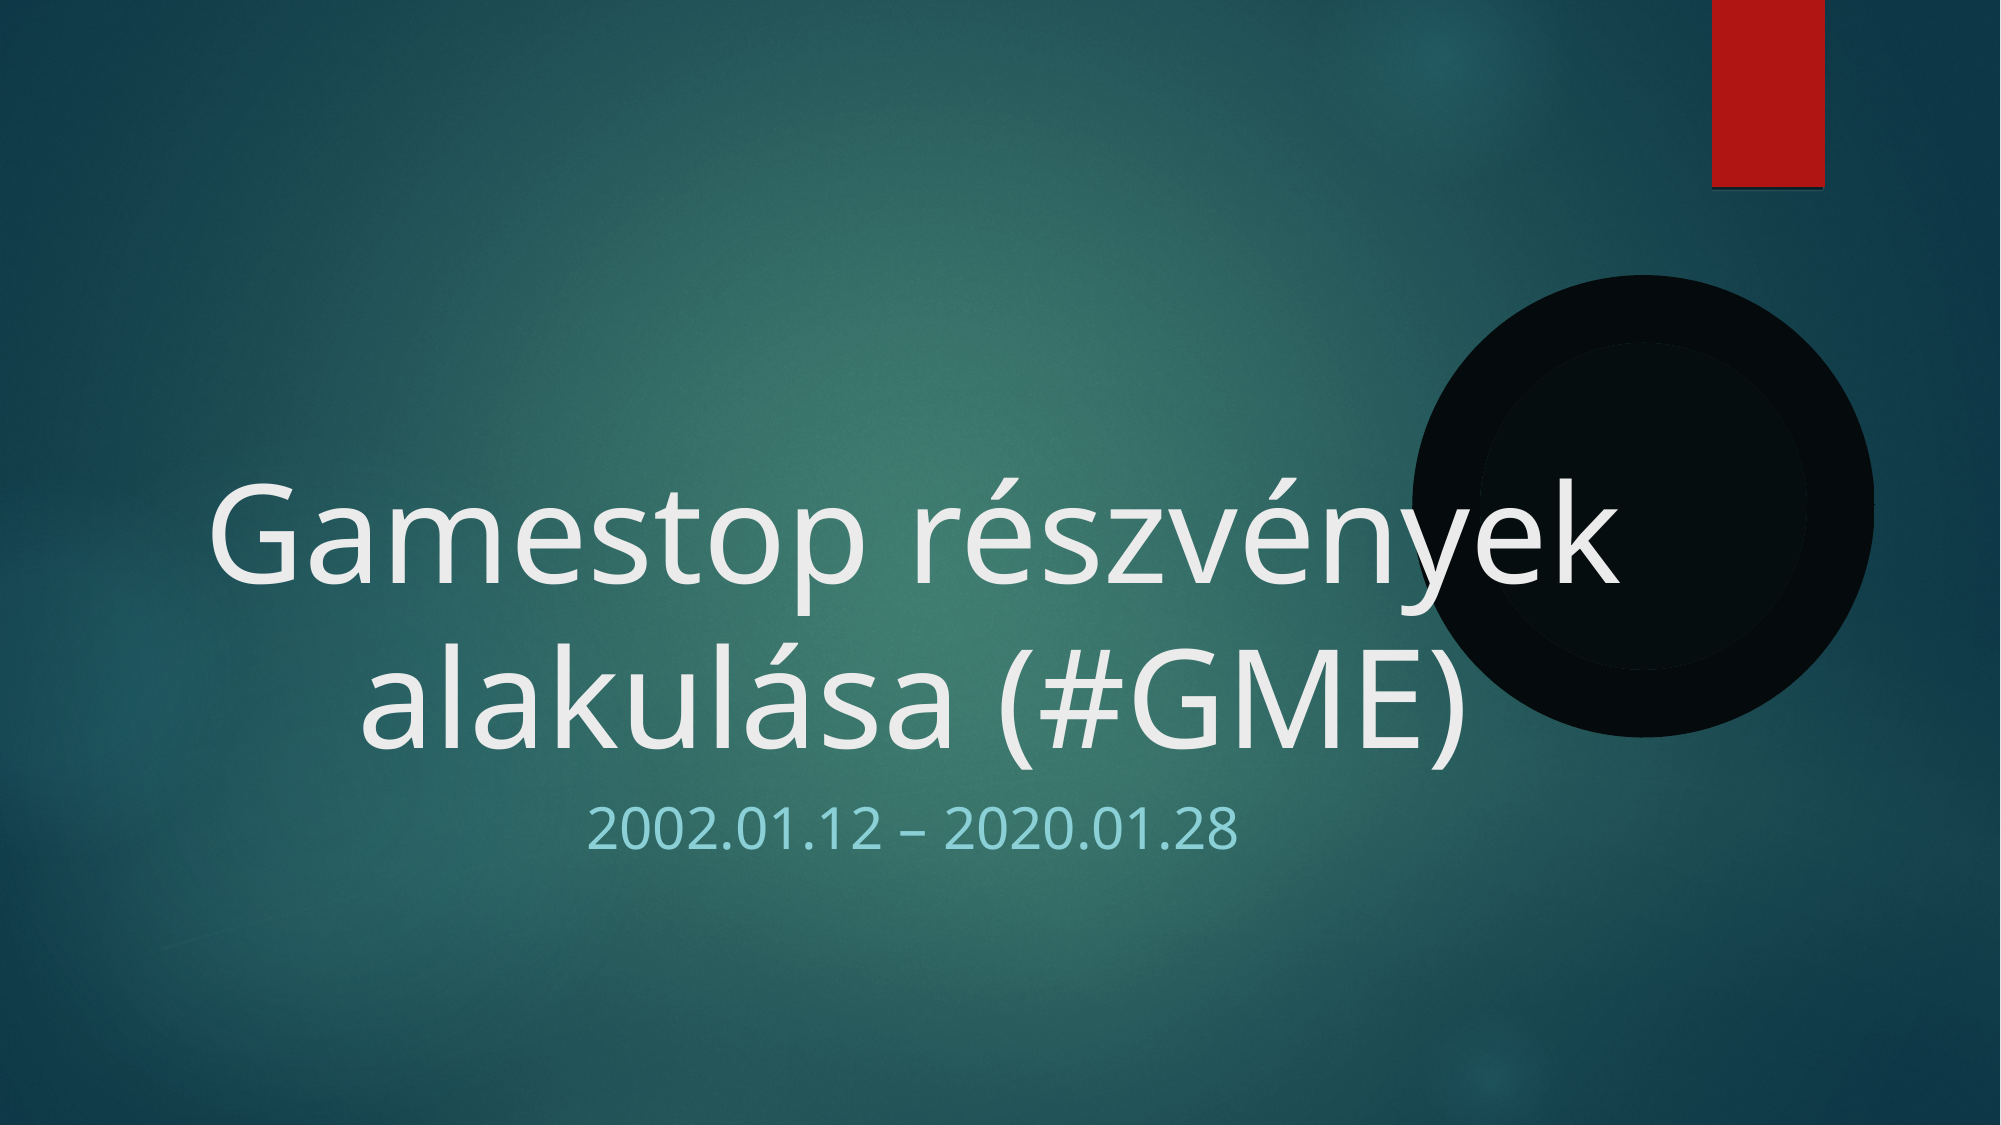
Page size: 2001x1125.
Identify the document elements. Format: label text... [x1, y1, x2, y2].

title Gamestop részvények alakulása (#GME) [189, 237, 1638, 783]
subtitle 2002.01.12 – 2020.01.28 [189, 783, 1638, 926]
